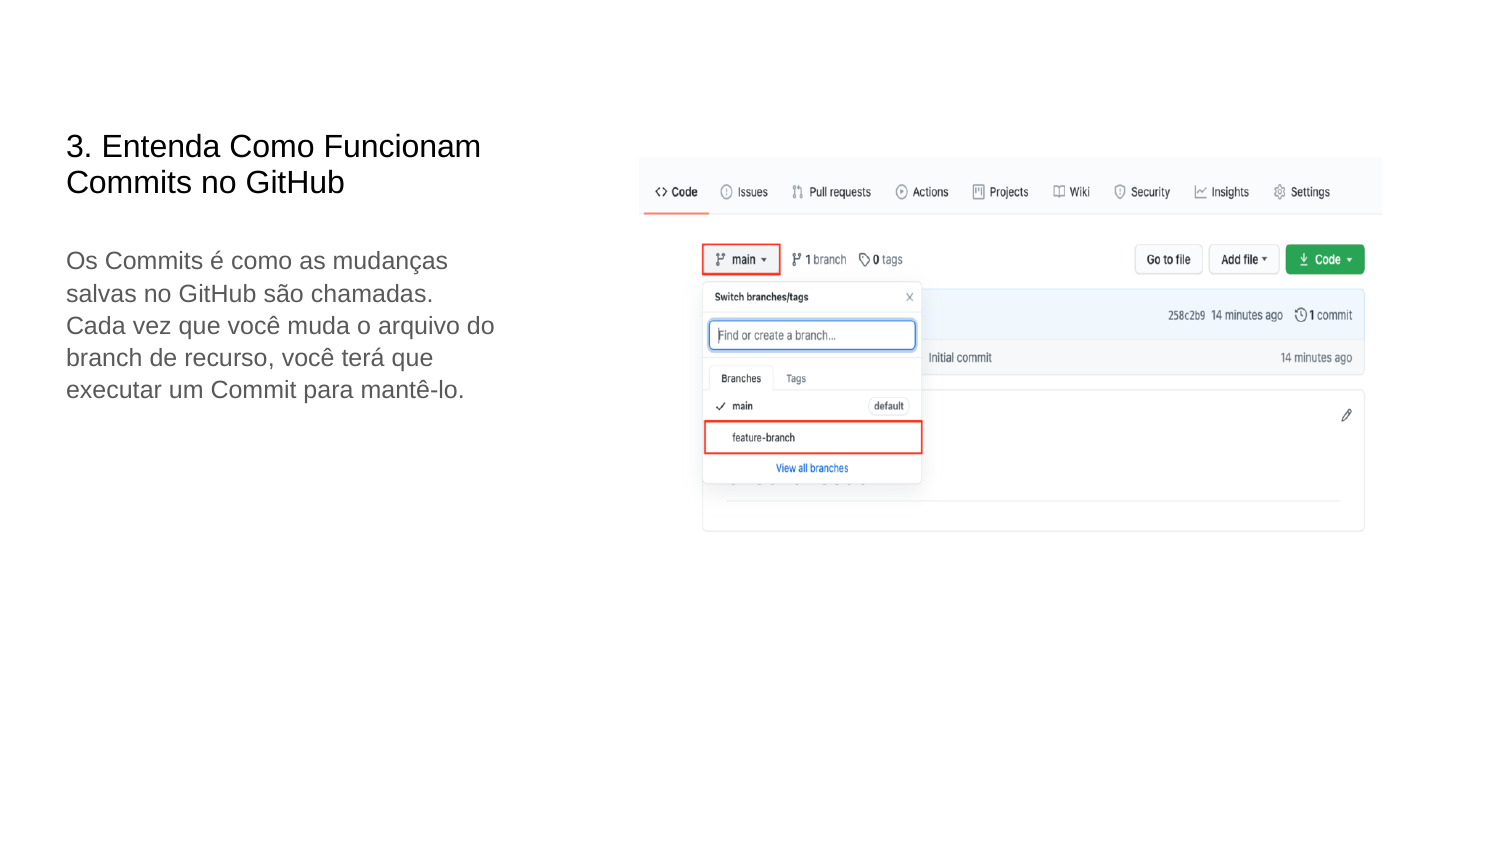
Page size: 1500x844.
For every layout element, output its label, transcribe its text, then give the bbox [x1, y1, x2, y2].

picture [639, 157, 1382, 628]
list Os Commits é como as mudanças salvas no GitHub são chamadas. Cada vez que você muda o arquivo do branch de recurso, você terá que executar um Commit para mantê-lo. [51, 227, 512, 750]
title 3. Entenda Como Funcionam Commits no GitHub [51, 91, 512, 216]
